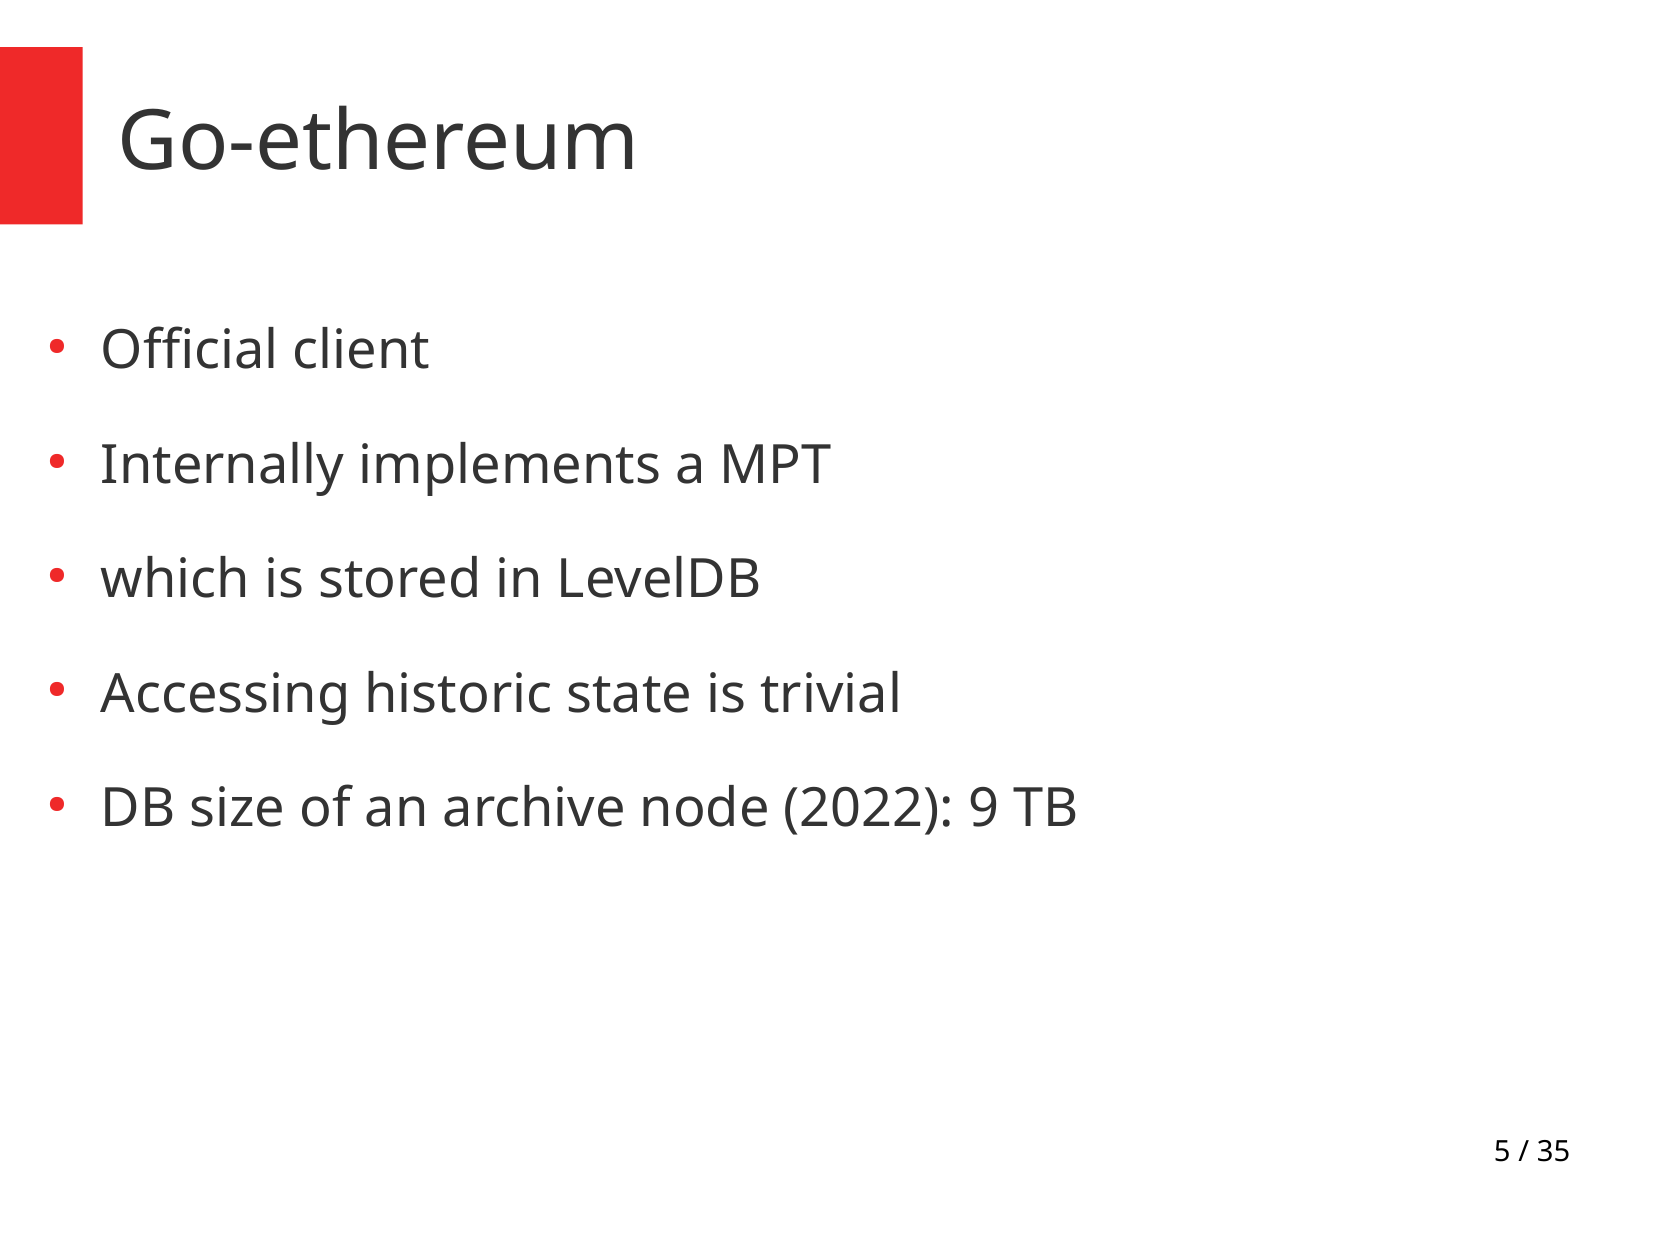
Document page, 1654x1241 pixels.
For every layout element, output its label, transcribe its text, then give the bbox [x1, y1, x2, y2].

title Go-ethereum [117, 29, 1571, 245]
list Official client Internally implements a MPT which is stored in LevelDB Accessing historic state is trivial DB size of an archive node (2022): 9 TB [29, 300, 1620, 1111]
